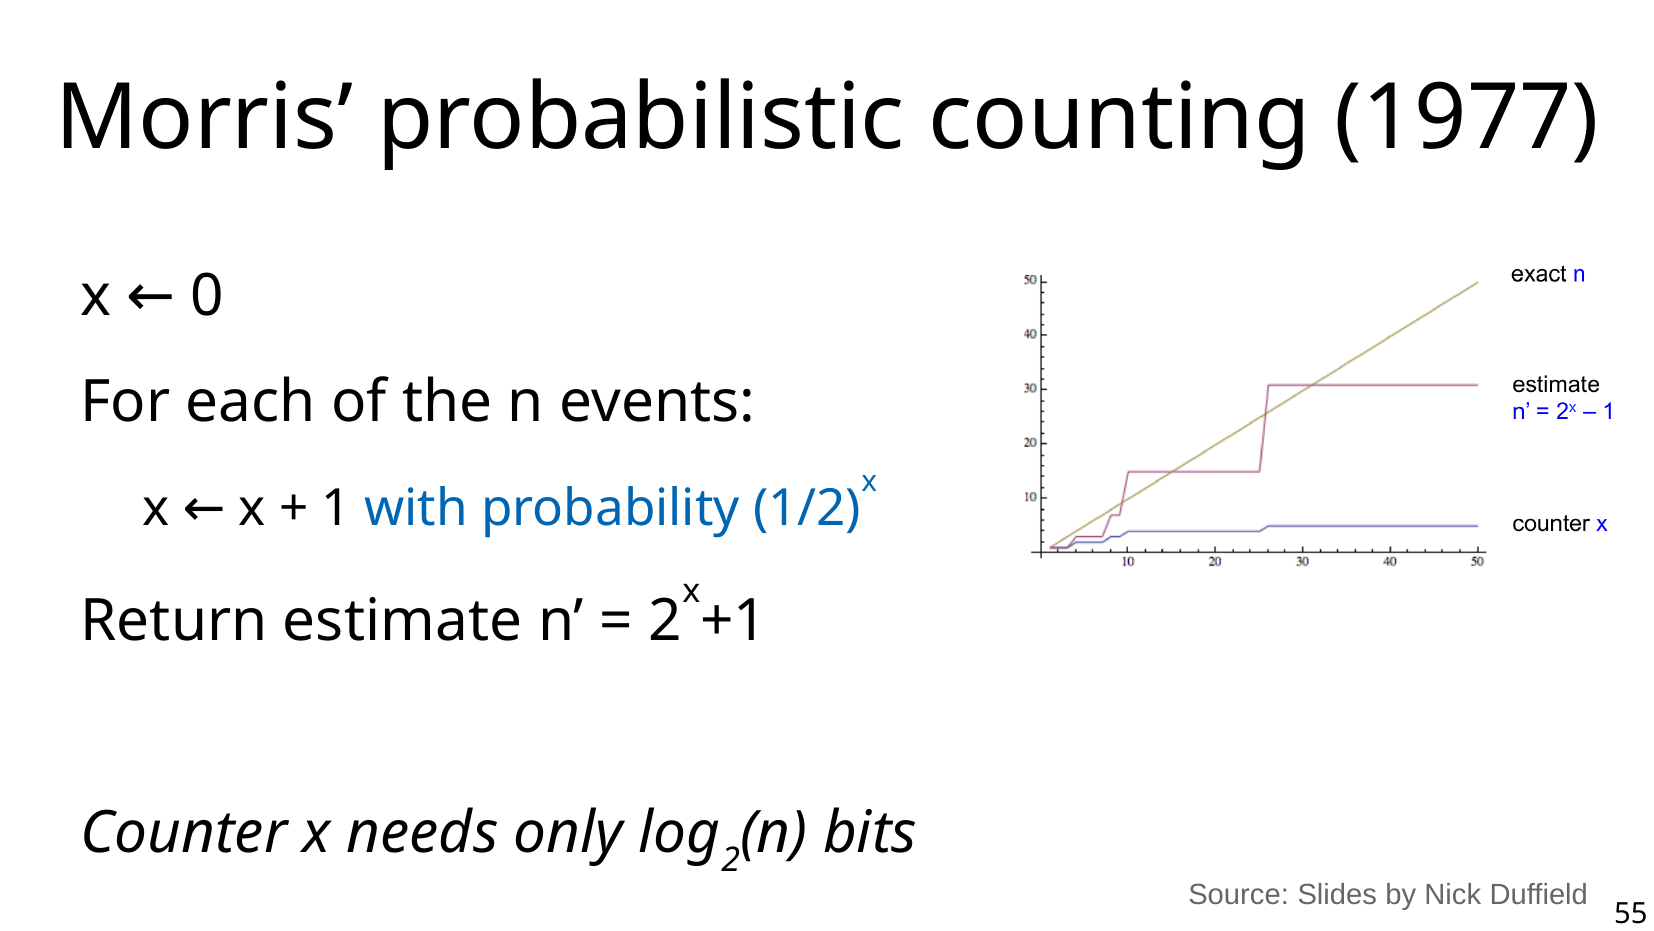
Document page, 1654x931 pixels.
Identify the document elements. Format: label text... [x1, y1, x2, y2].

list x ← 0 For each of the n events: x ← x + 1 with probability (1/2)x Return estimate n’ = 2x+1 Counter x needs only log2(n) bits [17, 253, 992, 889]
title Morris’ probabilistic counting (1977) [5, 1, 1652, 226]
picture [1000, 252, 1619, 567]
text_box Source: Slides by Nick Duffield [940, 870, 1604, 919]
